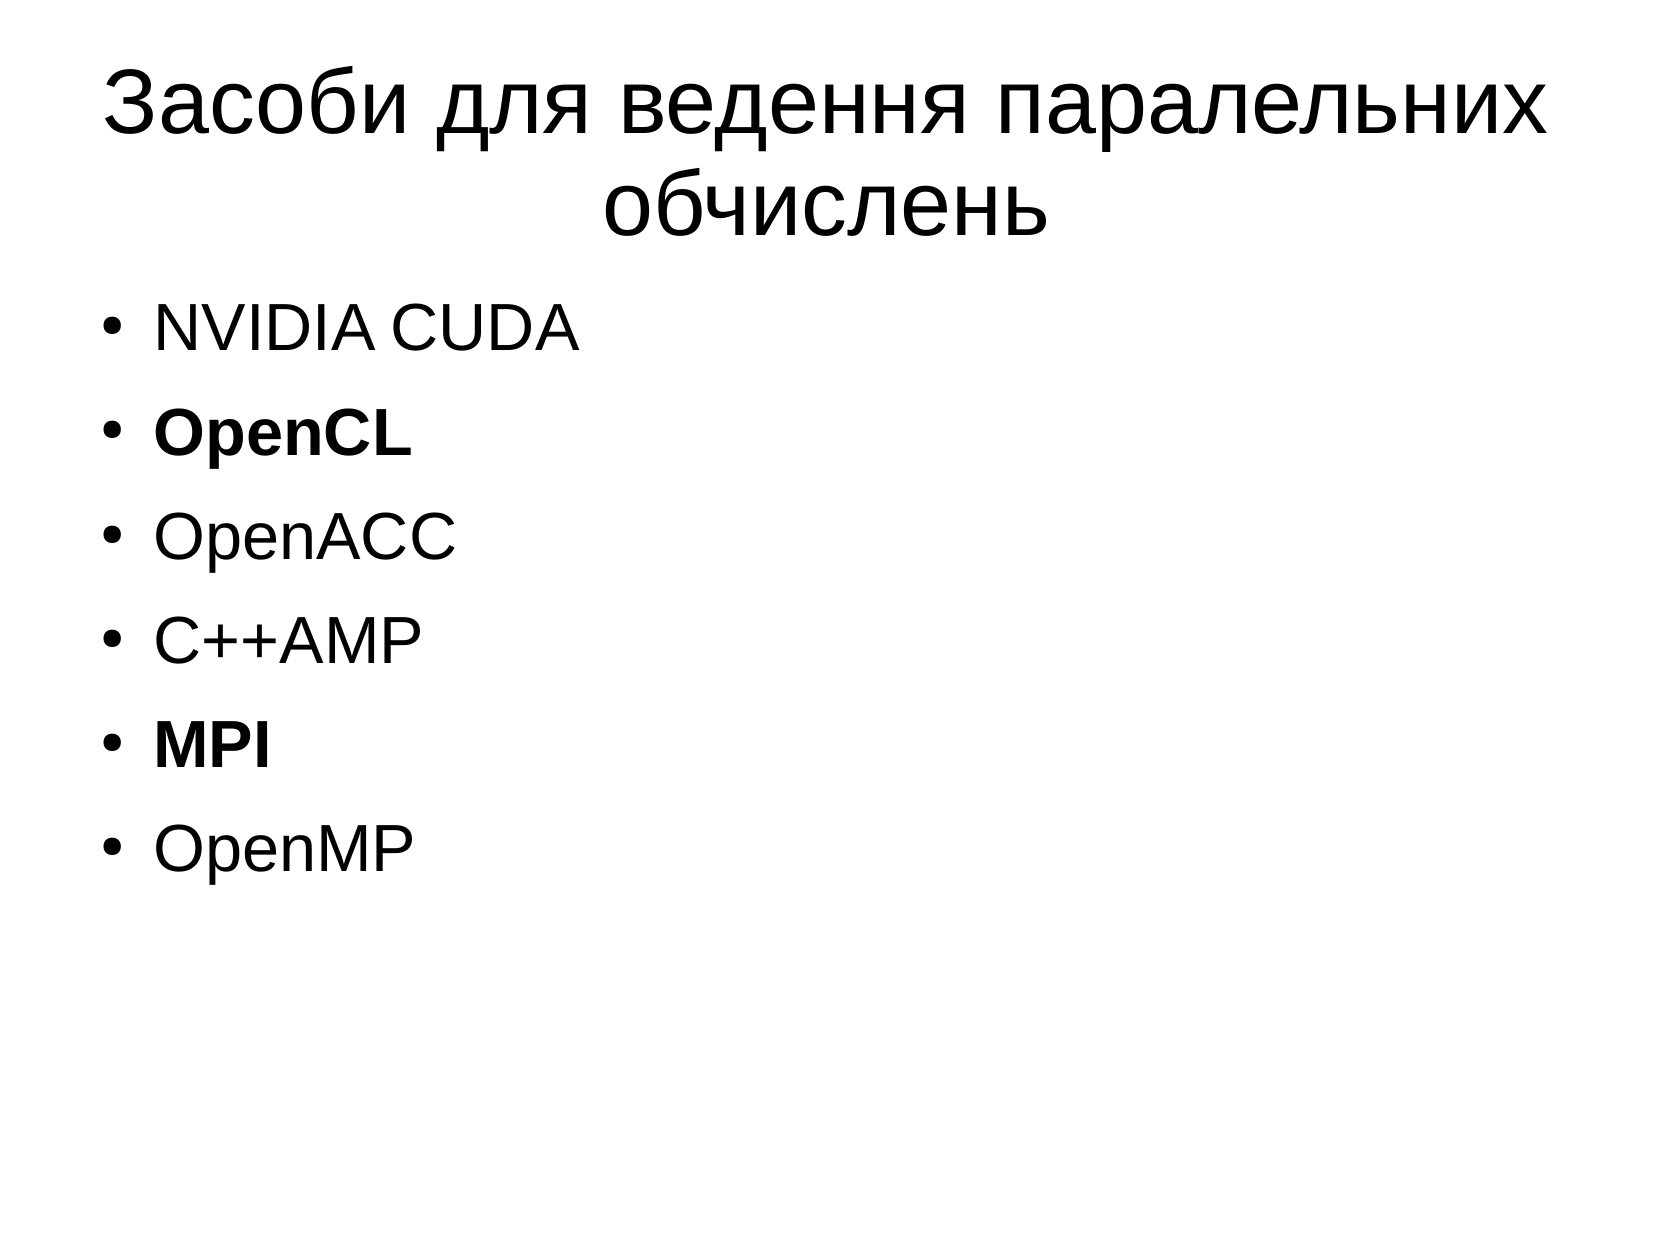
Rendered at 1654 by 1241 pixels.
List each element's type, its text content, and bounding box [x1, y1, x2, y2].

title Засоби для ведення паралельних обчислень [82, 49, 1571, 257]
list NVIDIA CUDA OpenCL OpenACC C++AMP MPI OpenMP [82, 290, 1538, 1010]
